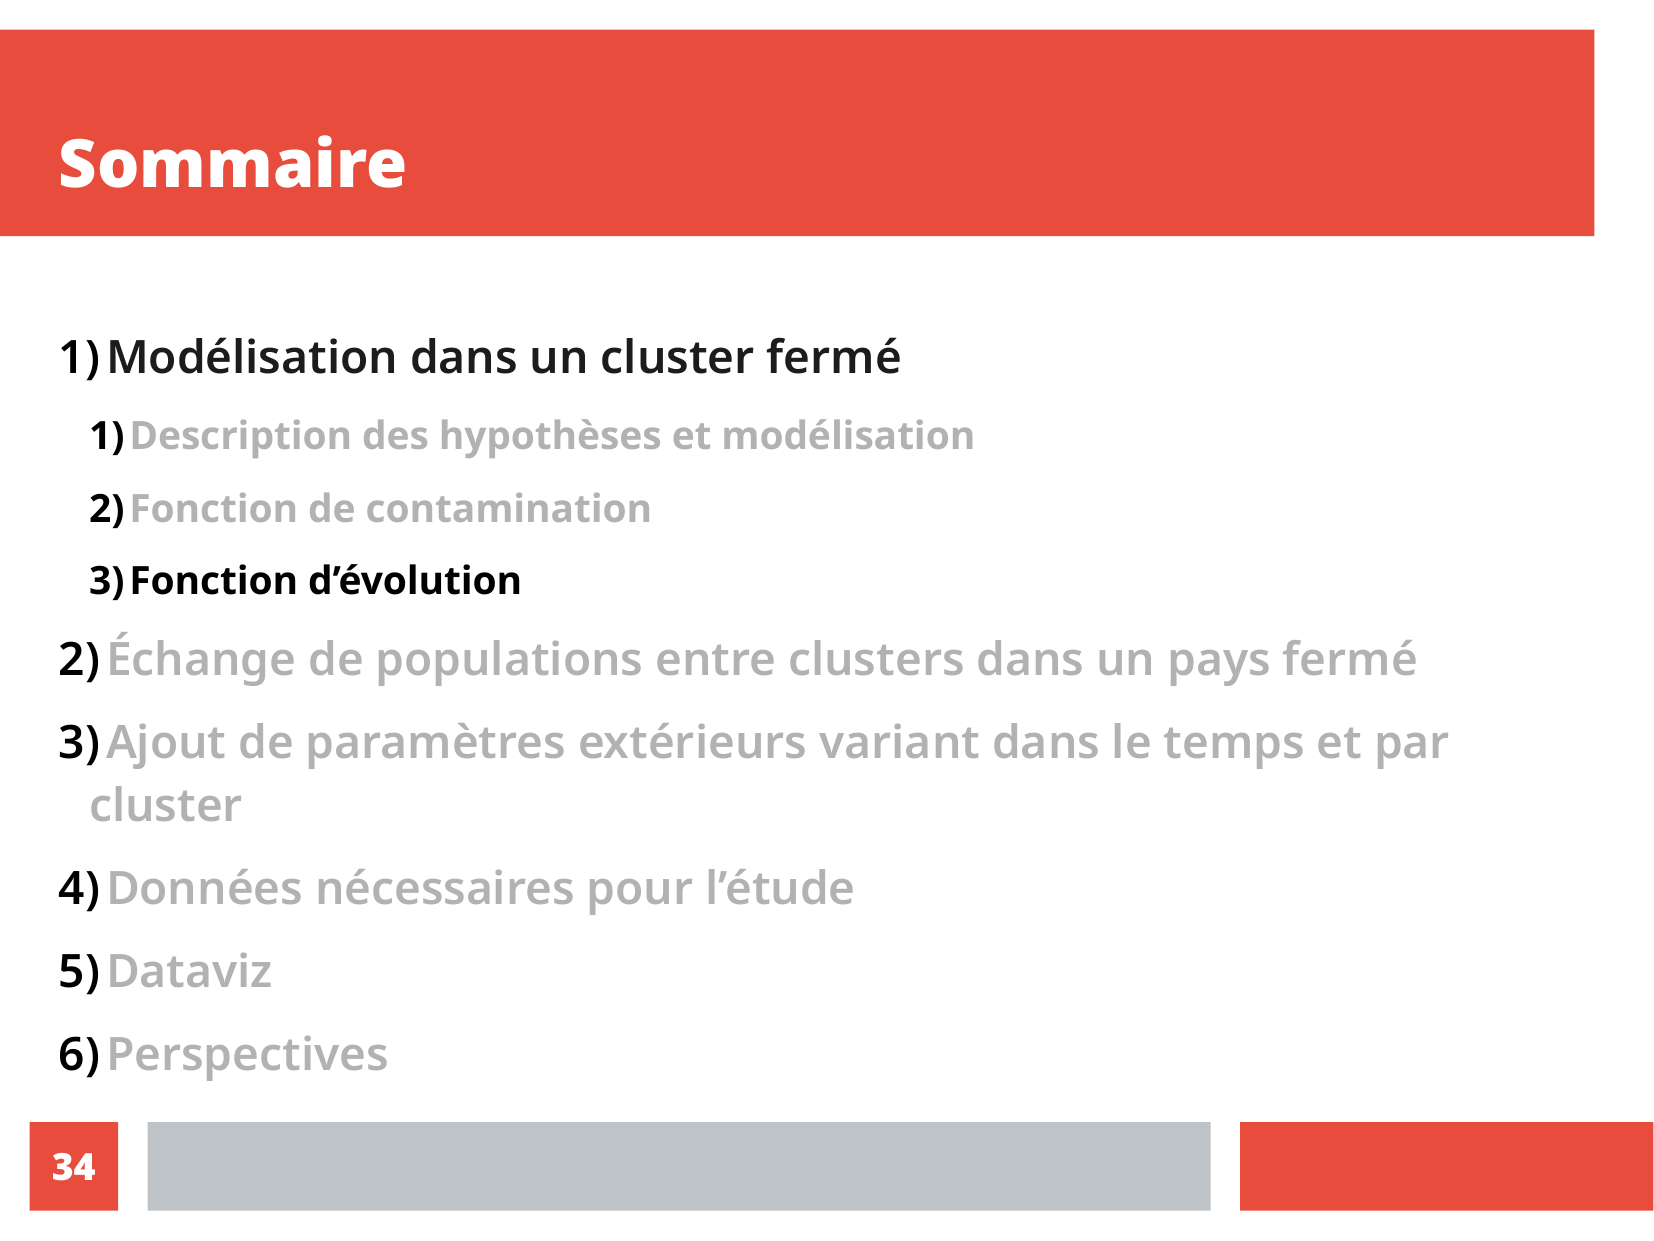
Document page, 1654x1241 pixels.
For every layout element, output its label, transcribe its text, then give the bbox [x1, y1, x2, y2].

title Sommaire [59, 59, 1595, 207]
list Modélisation dans un cluster fermé Description des hypothèses et modélisation Fonction de contamination Fonction d’évolution Échange de populations entre clusters dans un pays fermé Ajout de paramètres extérieurs variant dans le temps et par cluster Données nécessaires pour l’étude Dataviz Perspectives [59, 324, 1565, 1093]
